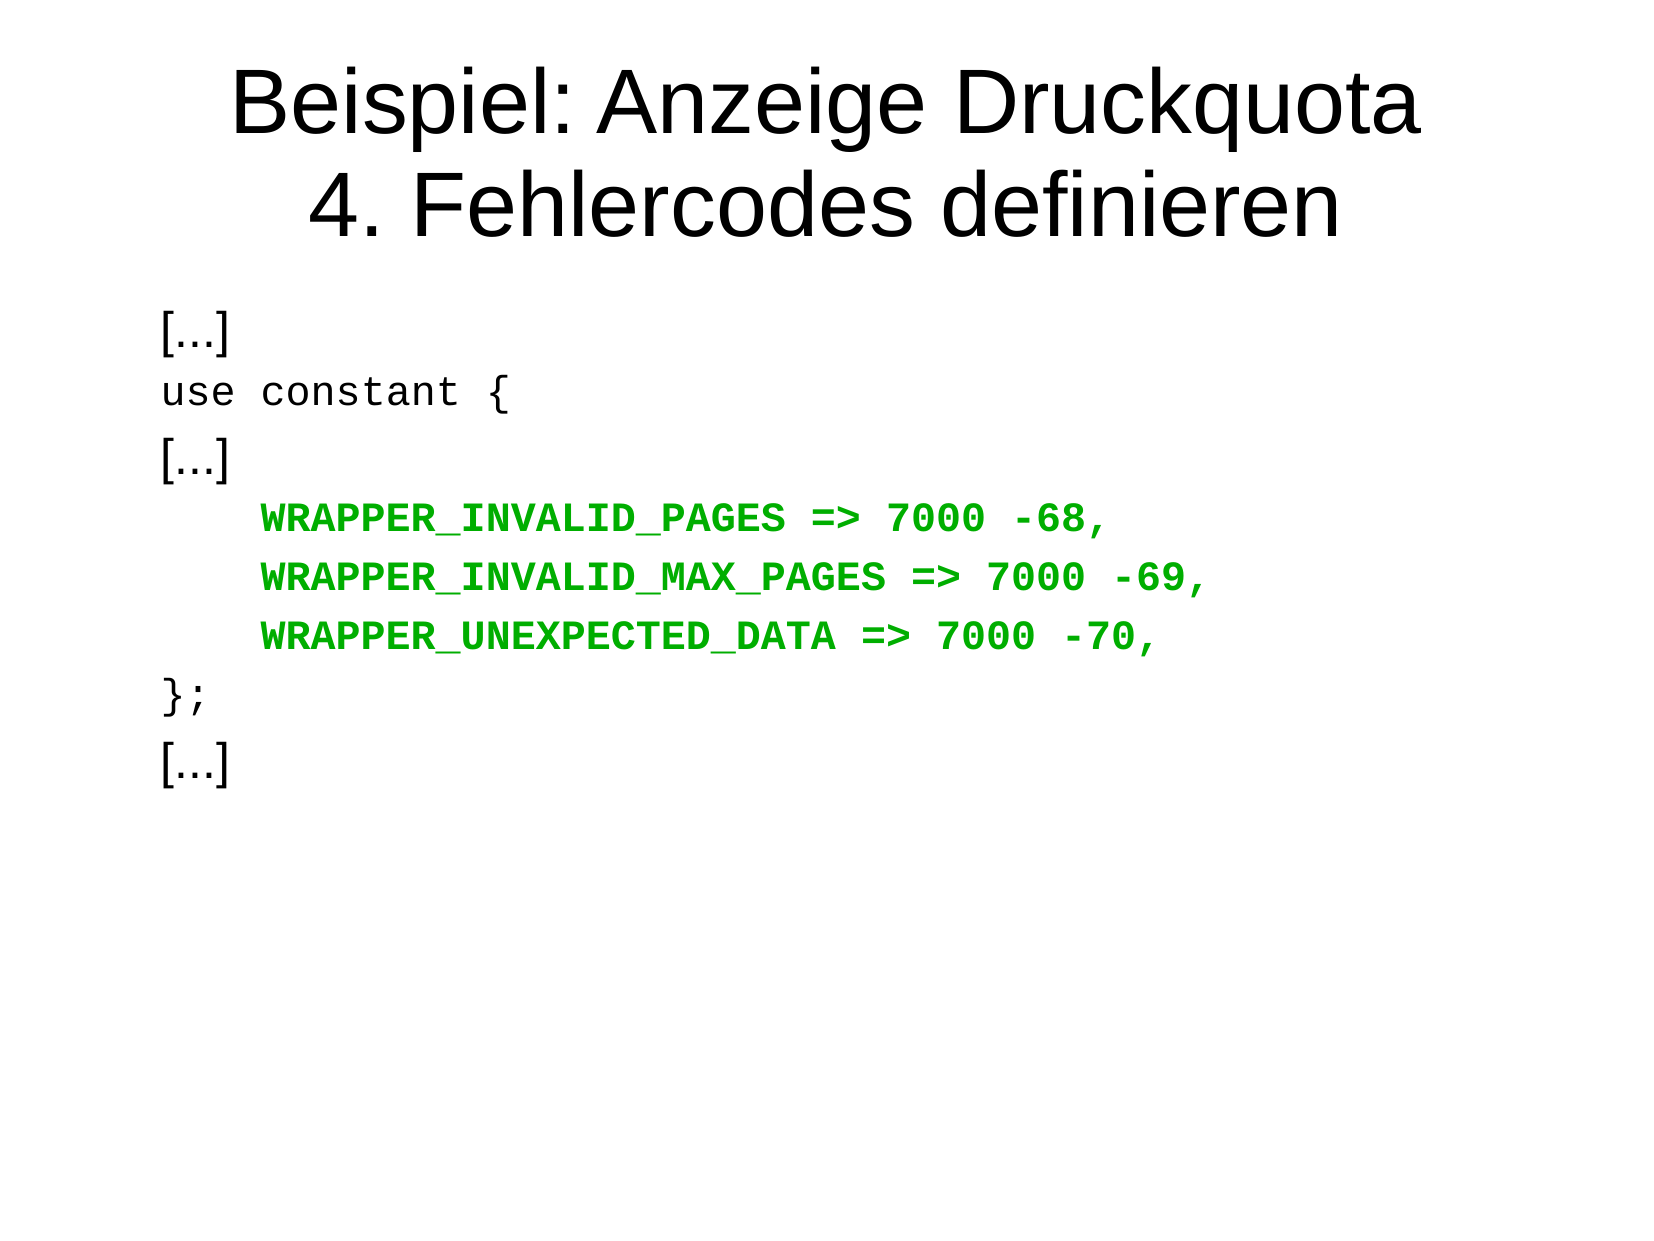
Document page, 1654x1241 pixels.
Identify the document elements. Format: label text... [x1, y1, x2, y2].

text_box [...] use constant { [...] WRAPPER_INVALID_PAGES => 7000 -68, WRAPPER_INVALID_MAX_PAGES => 7000 -69, WRAPPER_UNEXPECTED_DATA => 7000 -70, }; [...] [88, 295, 1565, 1182]
title Beispiel: Anzeige Druckquota 4. Fehlercodes definieren [82, 49, 1571, 257]
